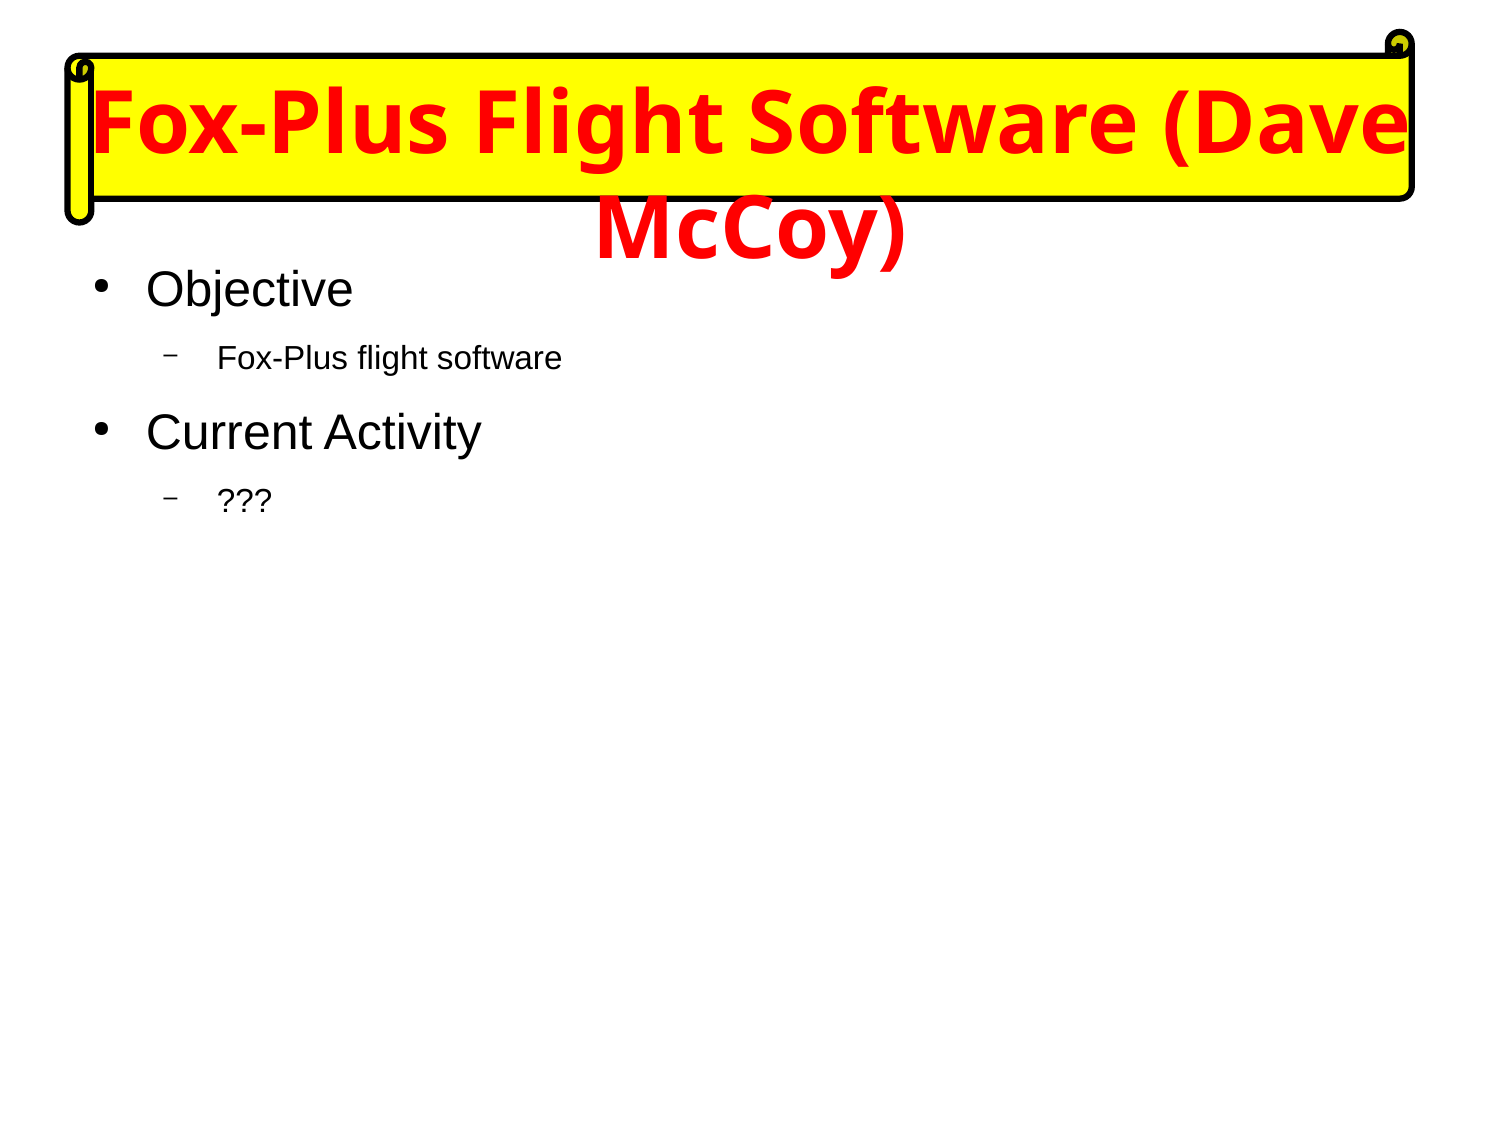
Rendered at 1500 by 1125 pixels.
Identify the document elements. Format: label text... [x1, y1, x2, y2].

text_box [72, 31, 1412, 58]
text_box Fox-Plus Flight Software (Dave McCoy) [0, 58, 1500, 284]
list Objective Fox-Plus flight software Current Activity ??? [75, 263, 1426, 916]
